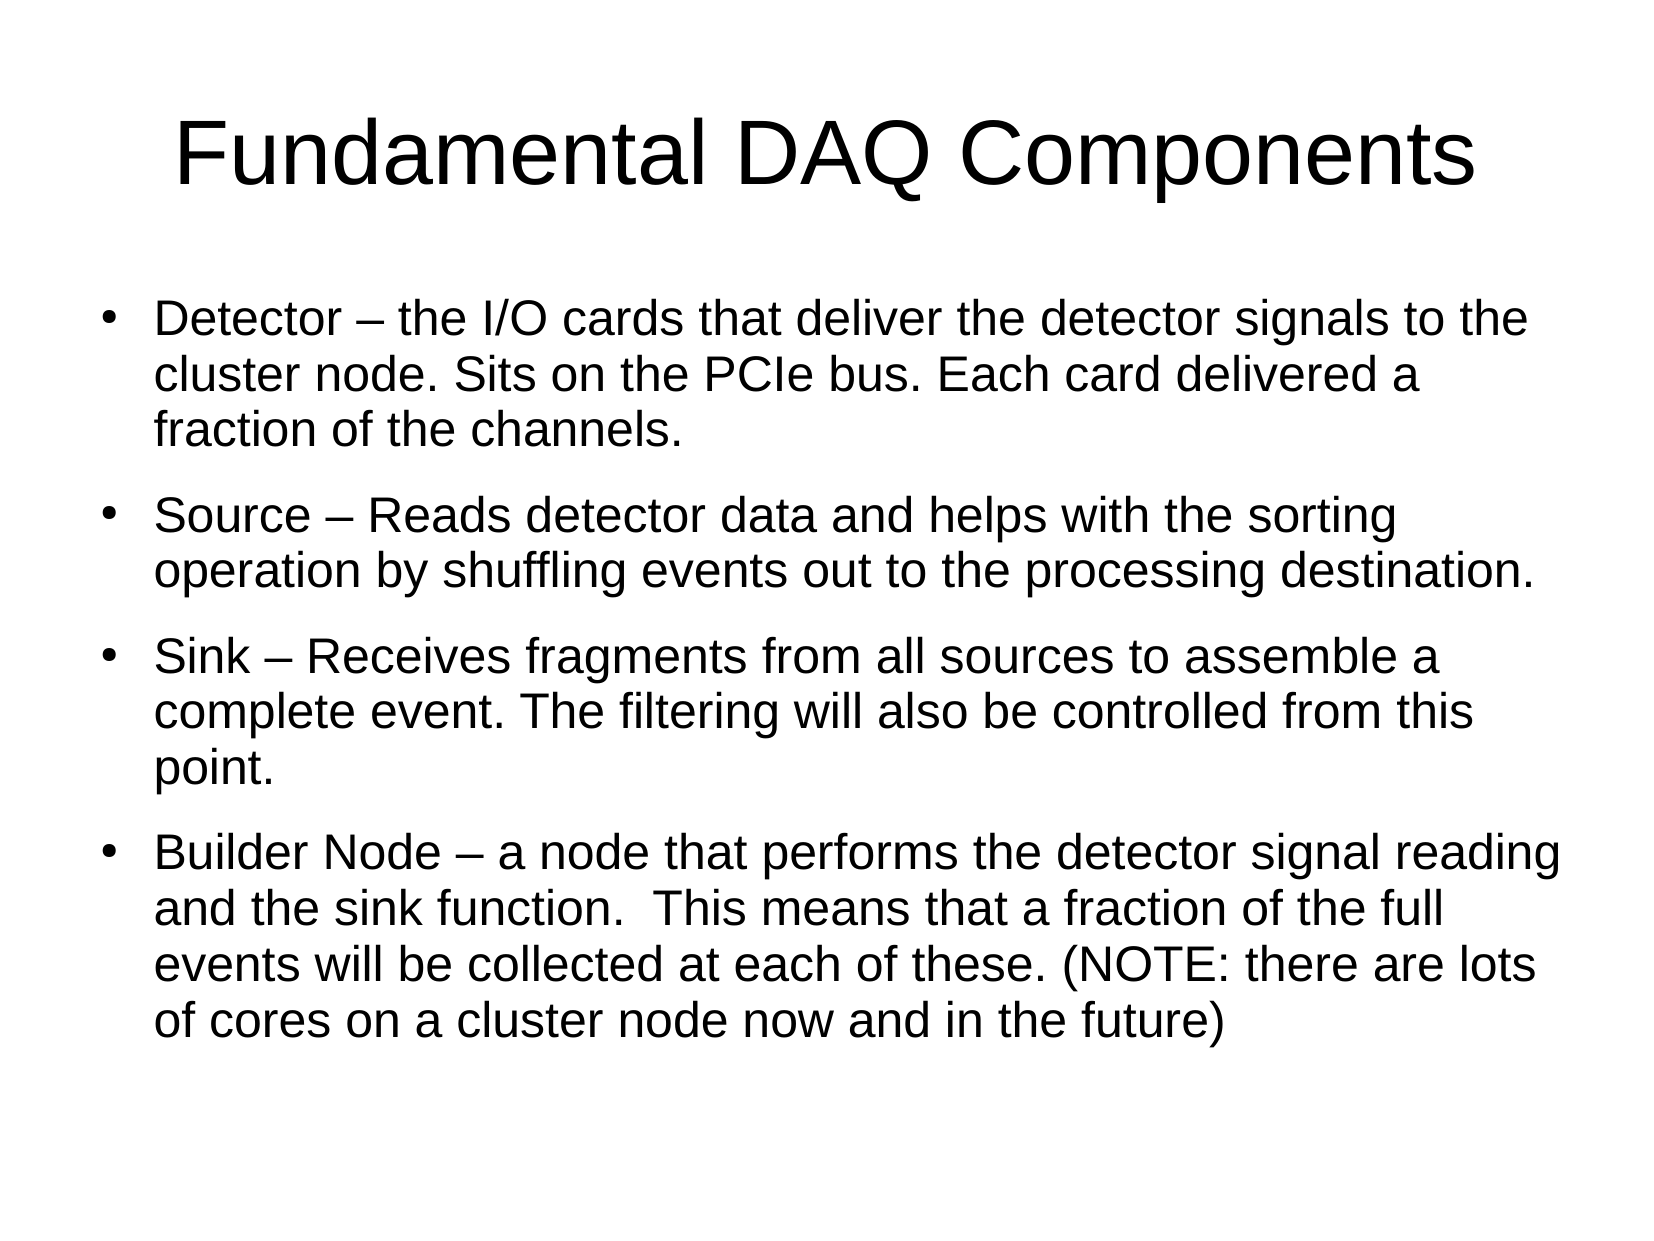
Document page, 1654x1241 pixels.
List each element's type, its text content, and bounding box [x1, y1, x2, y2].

title Fundamental DAQ Components [82, 49, 1571, 257]
list Detector – the I/O cards that deliver the detector signals to the cluster node. Sits on the PCIe bus. Each card delivered a fraction of the channels. Source – Reads detector data and helps with the sorting operation by shuffling events out to the processing destination. Sink – Receives fragments from all sources to assemble a complete event. The filtering will also be controlled from this point. Builder Node – a node that performs the detector signal reading and the sink function. This means that a fraction of the full events will be collected at each of these. (NOTE: there are lots of cores on a cluster node now and in the future) [82, 290, 1571, 1109]
